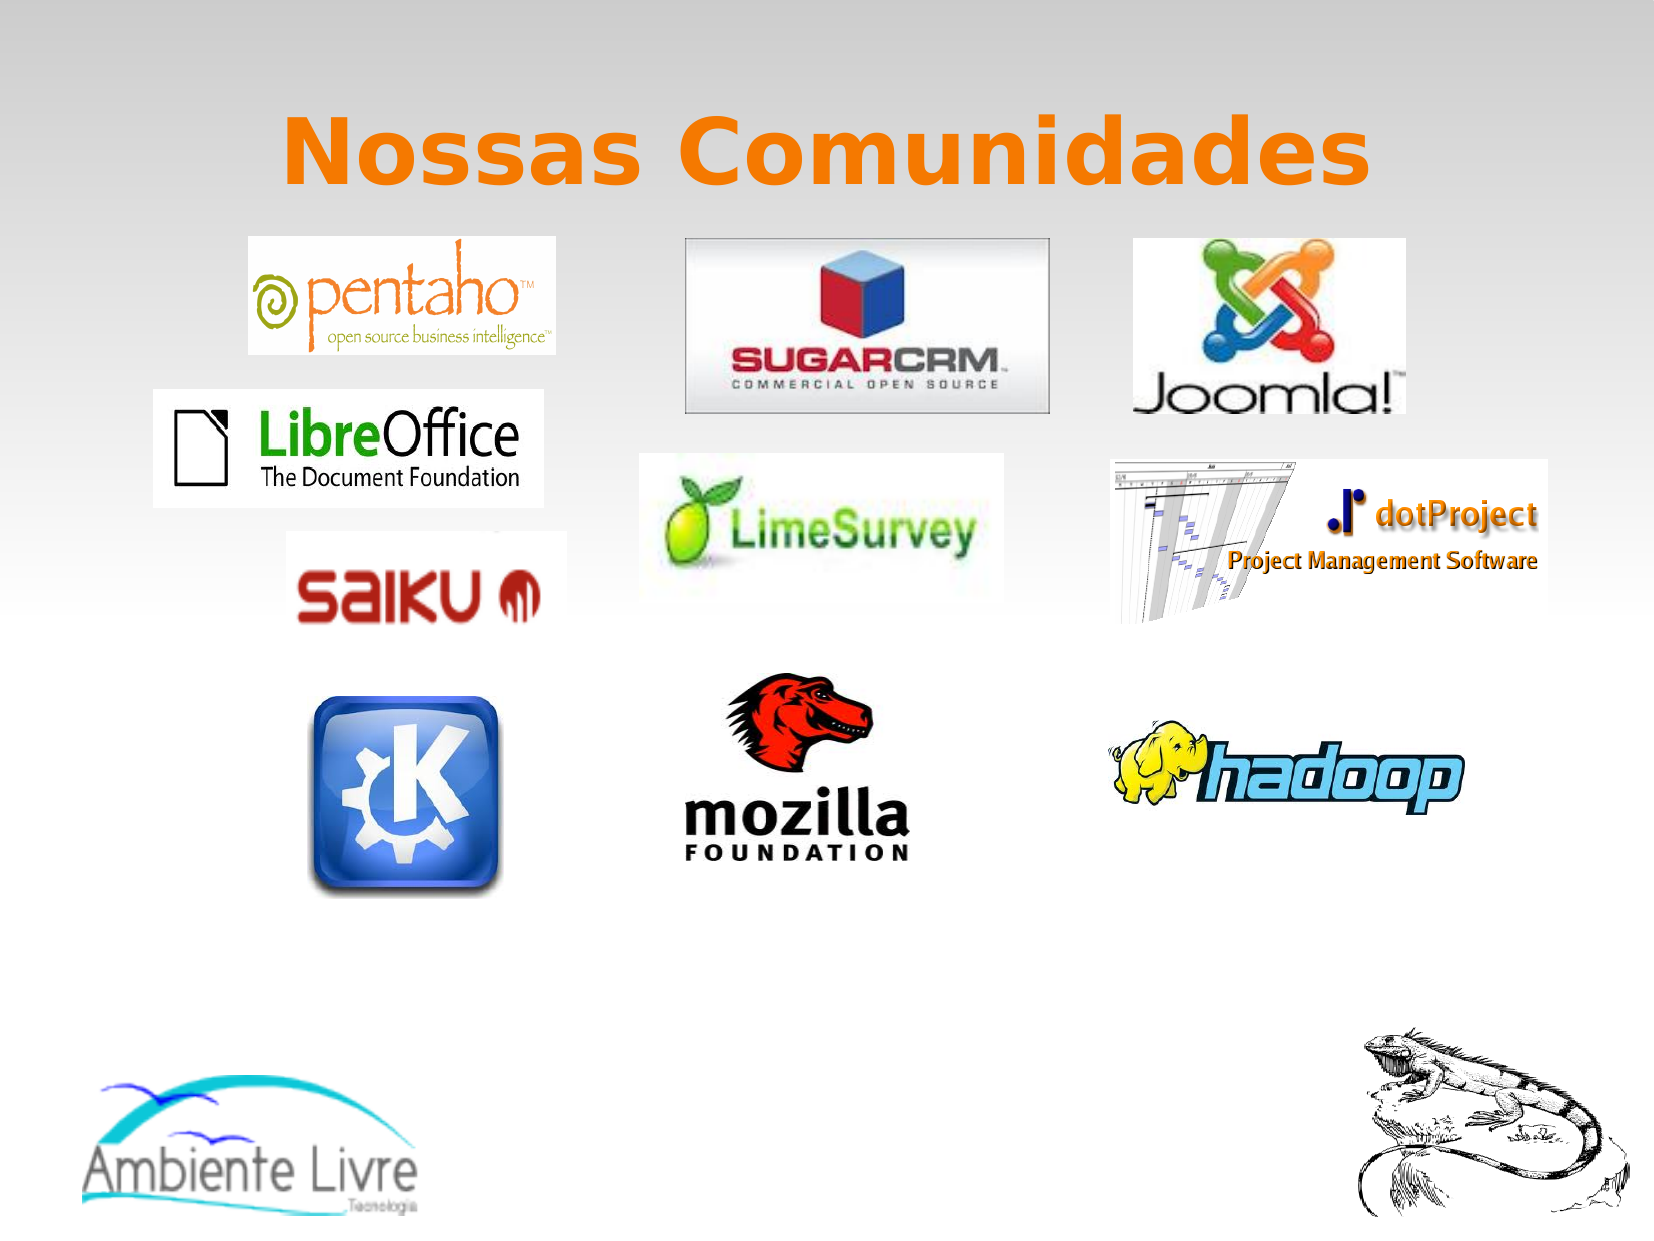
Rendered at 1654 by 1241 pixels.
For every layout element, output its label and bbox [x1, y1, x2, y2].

picture [685, 238, 1050, 414]
picture [82, 1075, 426, 1216]
picture [1358, 1027, 1630, 1217]
picture [1110, 459, 1548, 626]
picture [1133, 238, 1406, 414]
picture [639, 453, 1004, 603]
picture [685, 673, 910, 861]
picture [307, 696, 504, 899]
picture [248, 236, 556, 355]
picture [1108, 720, 1465, 815]
picture [153, 389, 544, 508]
picture [286, 531, 567, 650]
